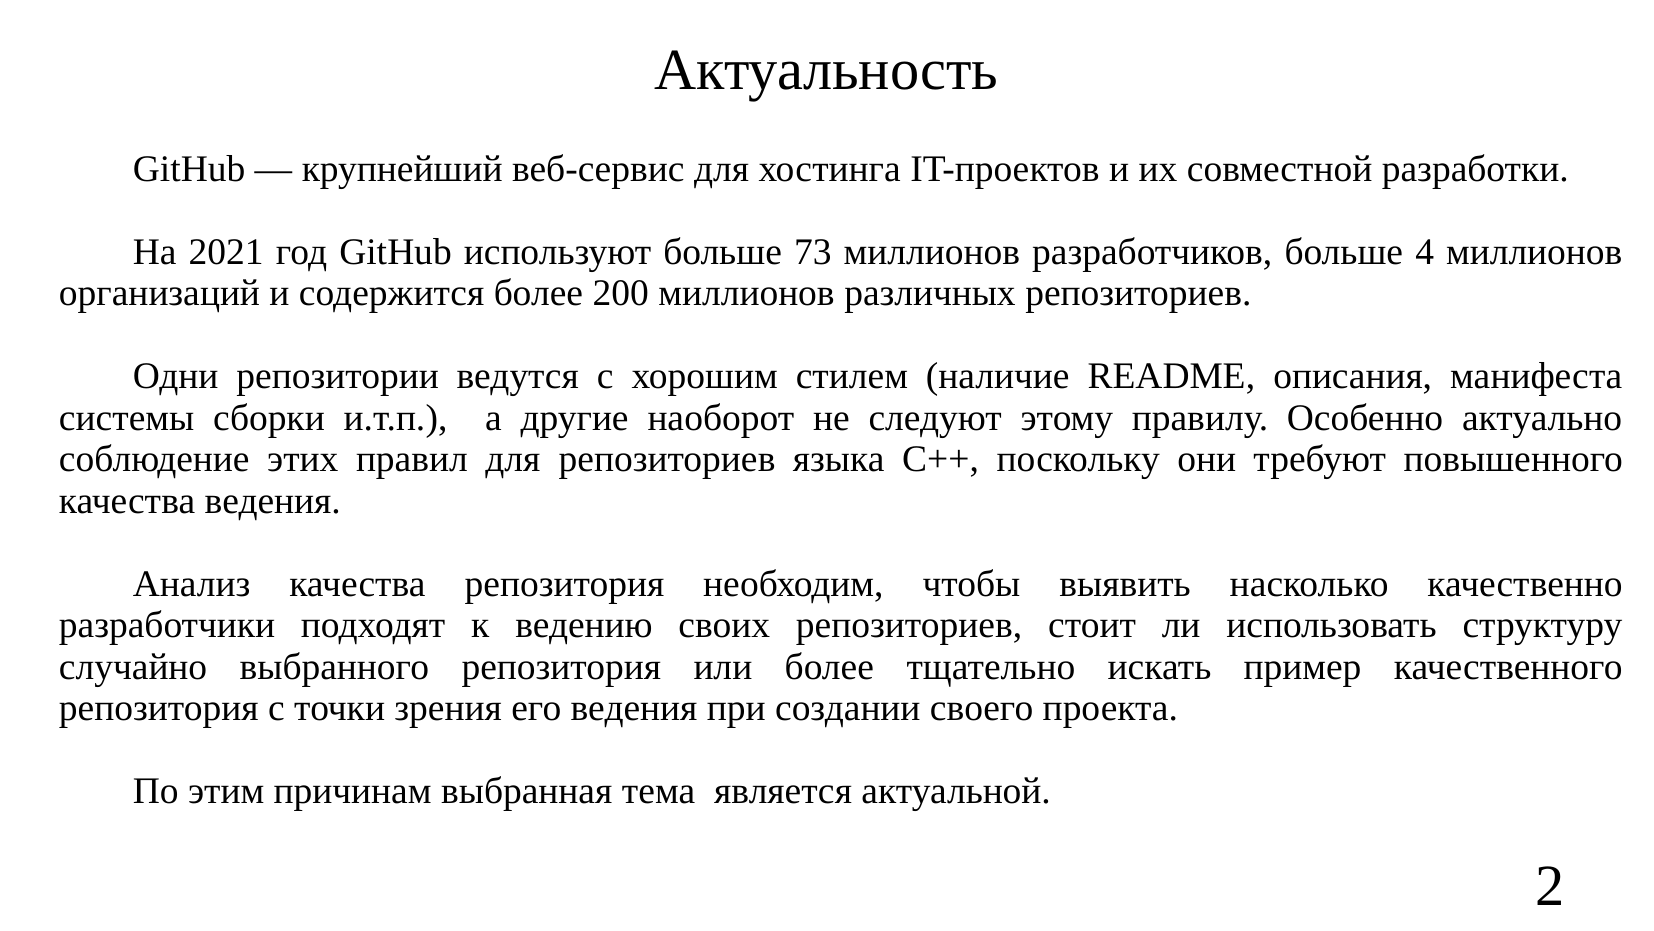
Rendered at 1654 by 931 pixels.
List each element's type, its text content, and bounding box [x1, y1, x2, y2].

title Актуальность [82, 0, 1571, 147]
title <number> [1328, 826, 1654, 931]
text_box GitHub — крупнейший веб-сервис для хостинга IT-проектов и их совместной разработки. На 2021 год GitHub используют больше 73 миллионов разработчиков, больше 4 миллионов организаций и содержится более 200 миллионов различных репозиториев. Одни репозитории ведутся с хорошим стилем (наличие README, описания, манифеста системы сборки и.т.п.), а другие наоборот не следуют этому правилу. Особенно актуально соблюдение этих правил для репозиториев языка C++, поскольку они требуют повышенного качества ведения. Анализ качества репозитория необходим, чтобы выявить насколько качественно разработчики подходят к ведению своих репозиториев, стоит ли использовать структуру случайно выбранного репозитория или более тщательно искать пример качественного репозитория с точки зрения его ведения при создании своего проекта. По этим причинам выбранная тема является актуальной. [59, 147, 1625, 886]
